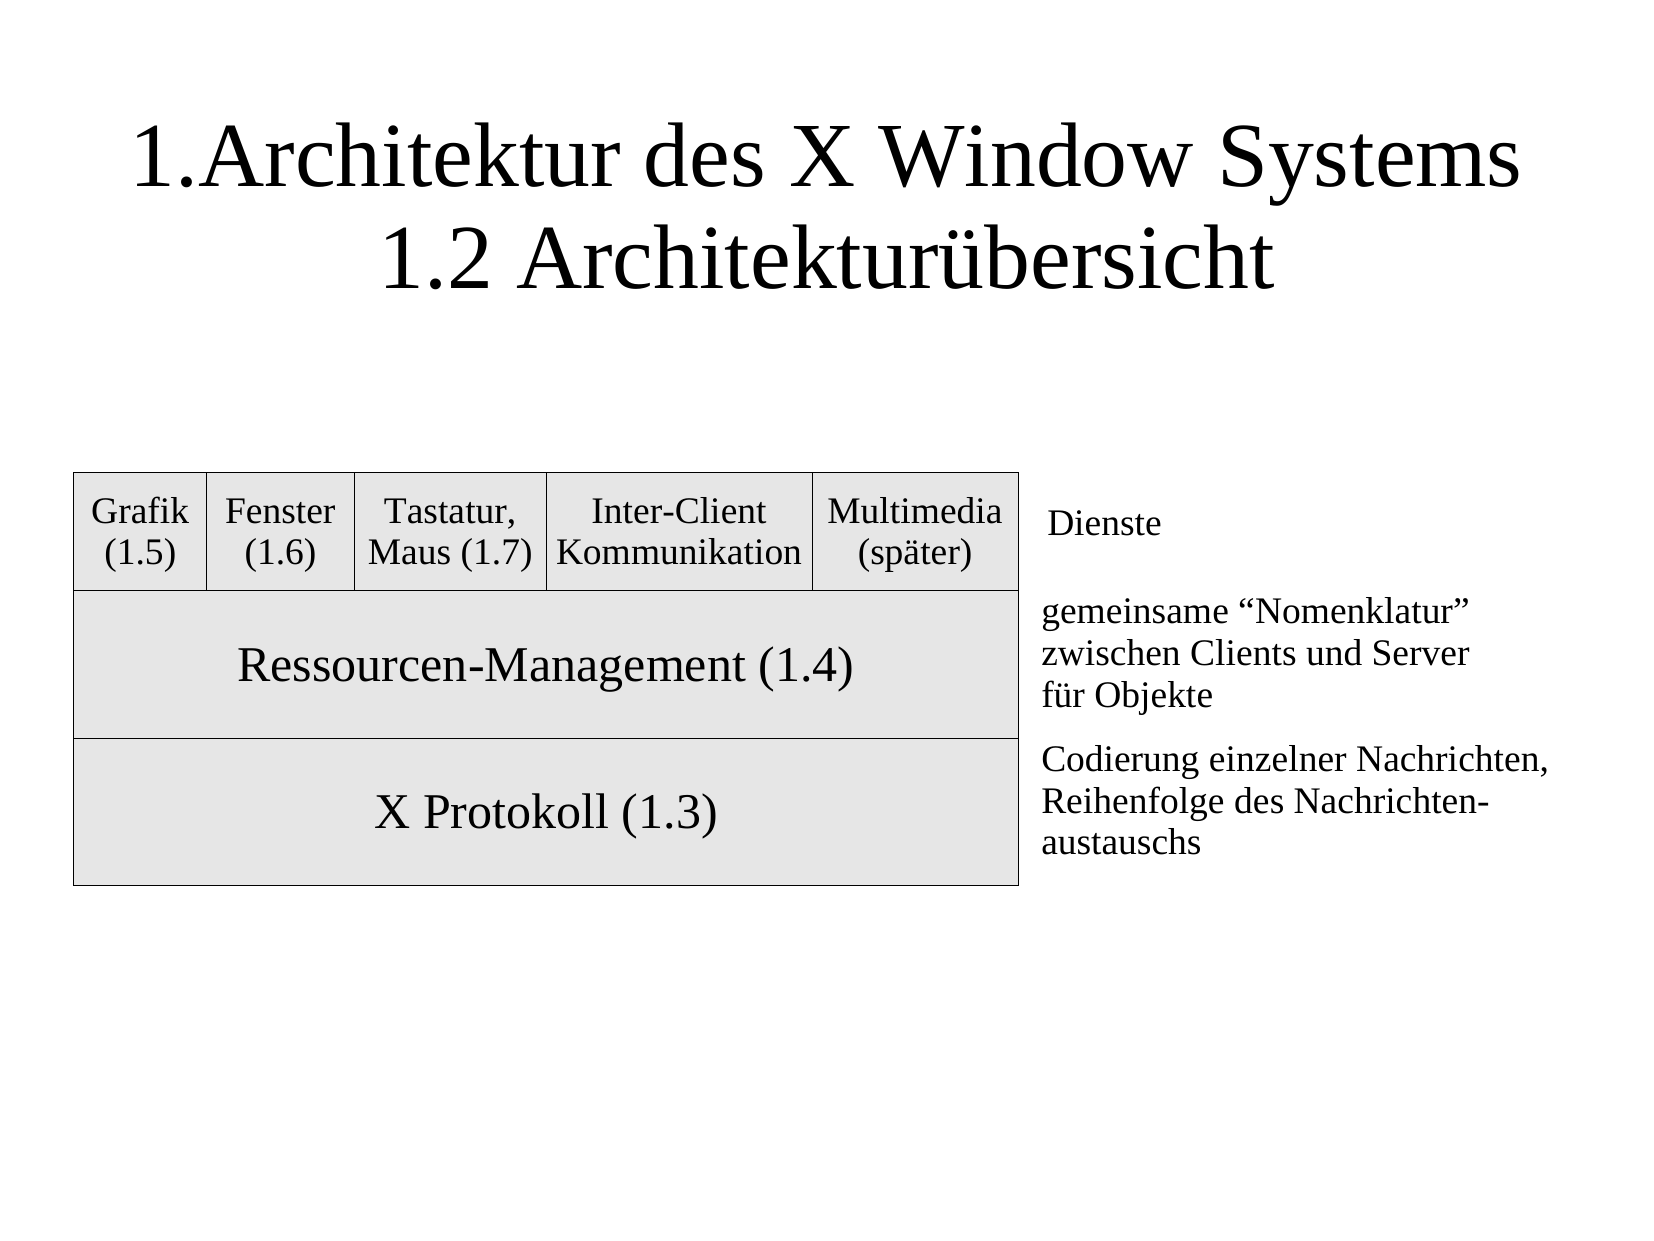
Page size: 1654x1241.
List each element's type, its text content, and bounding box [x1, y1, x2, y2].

text_box Inter-Client Kommunikation [546, 472, 812, 591]
text_box Grafik (1.5) [73, 472, 206, 591]
title 1.Architektur des X Window Systems 1.2 Architekturübersicht [121, 102, 1534, 311]
text_box X Protokoll (1.3) [73, 739, 1019, 886]
text_box Multimedia (später) [812, 472, 1019, 591]
text_box Fenster (1.6) [206, 472, 355, 591]
text_box Codierung einzelner Nachrichten, Reihenfolge des Nachrichten- austauschs [1041, 738, 1551, 886]
text_box gemeinsame “Nomenklatur” zwischen Clients und Server für Objekte [1041, 590, 1471, 739]
text_box Ressourcen-Management (1.4) [73, 591, 1019, 739]
text_box Dienste [1047, 501, 1477, 562]
text_box Tastatur, Maus (1.7) [355, 472, 546, 591]
